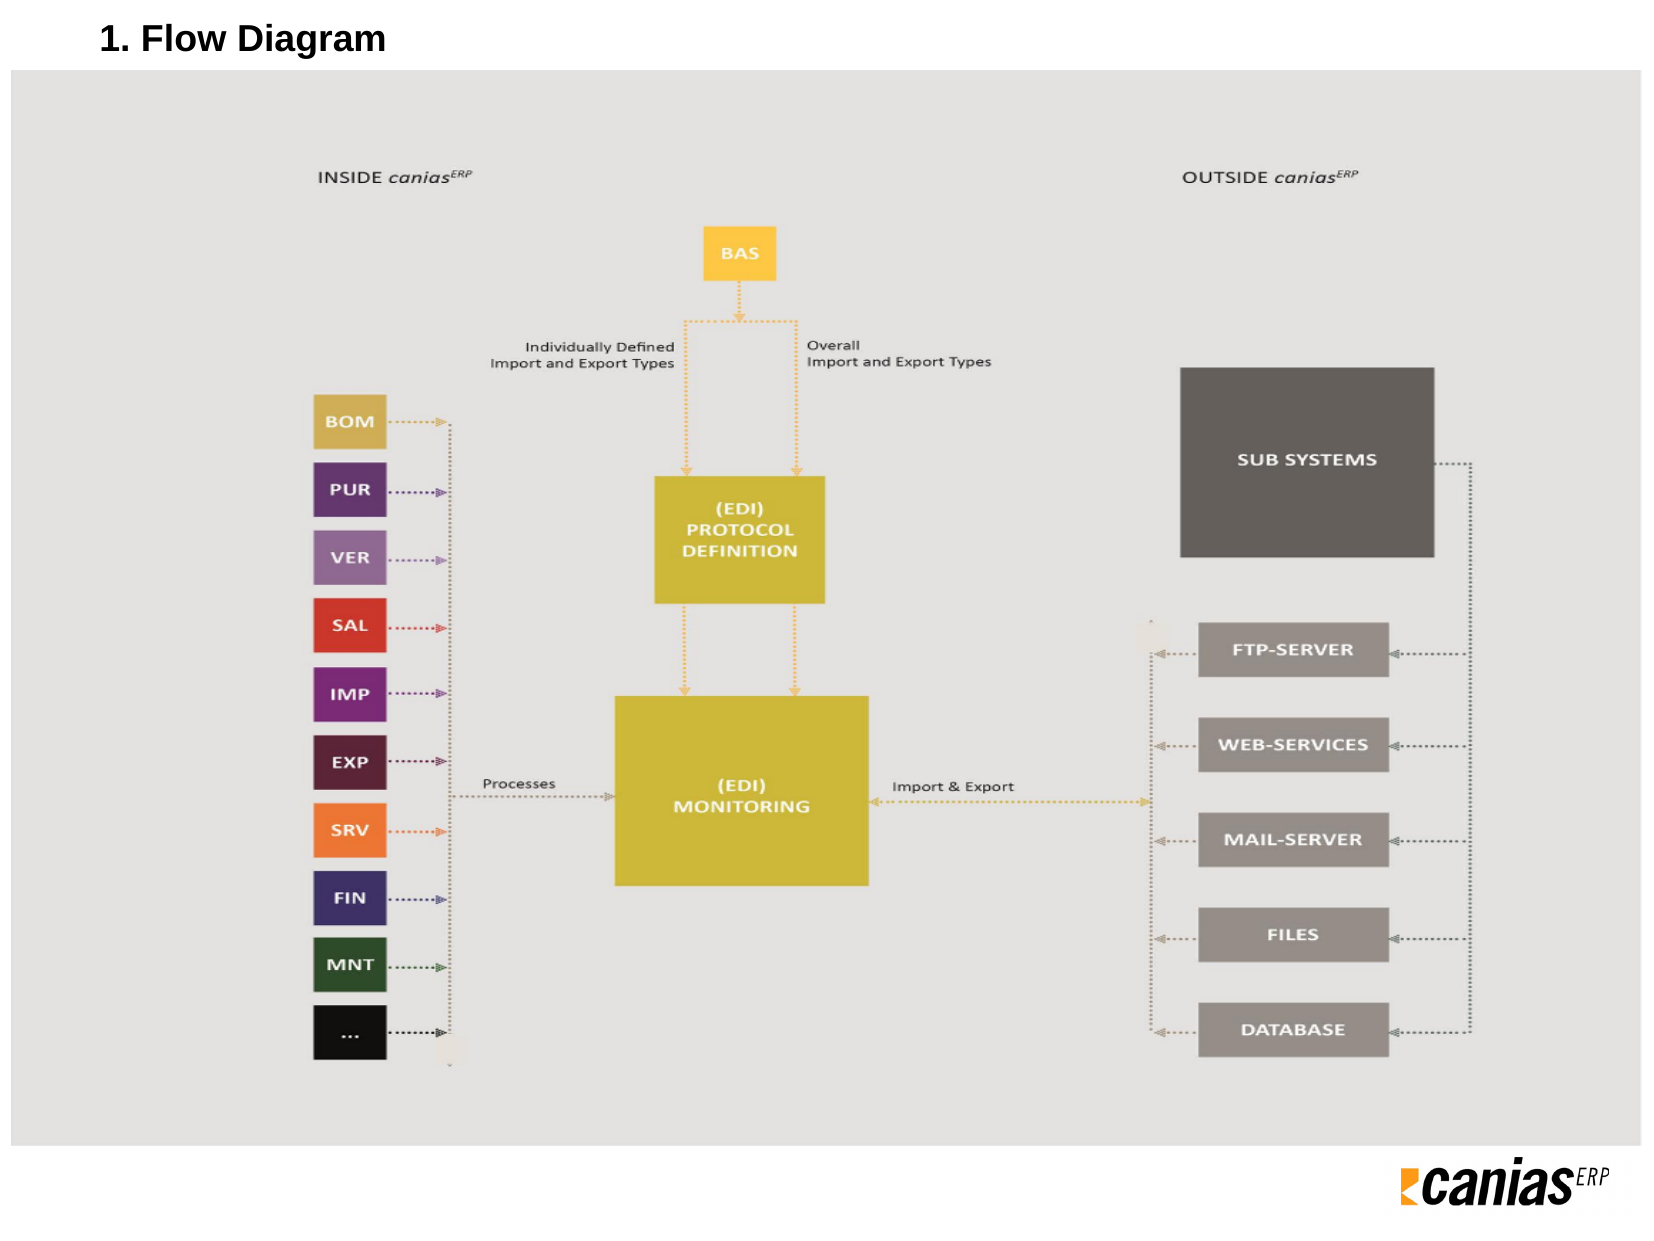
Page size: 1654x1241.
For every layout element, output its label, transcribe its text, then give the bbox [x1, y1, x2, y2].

text_box 1. Flow Diagram [10, 6, 1624, 65]
picture [11, 70, 1642, 1223]
